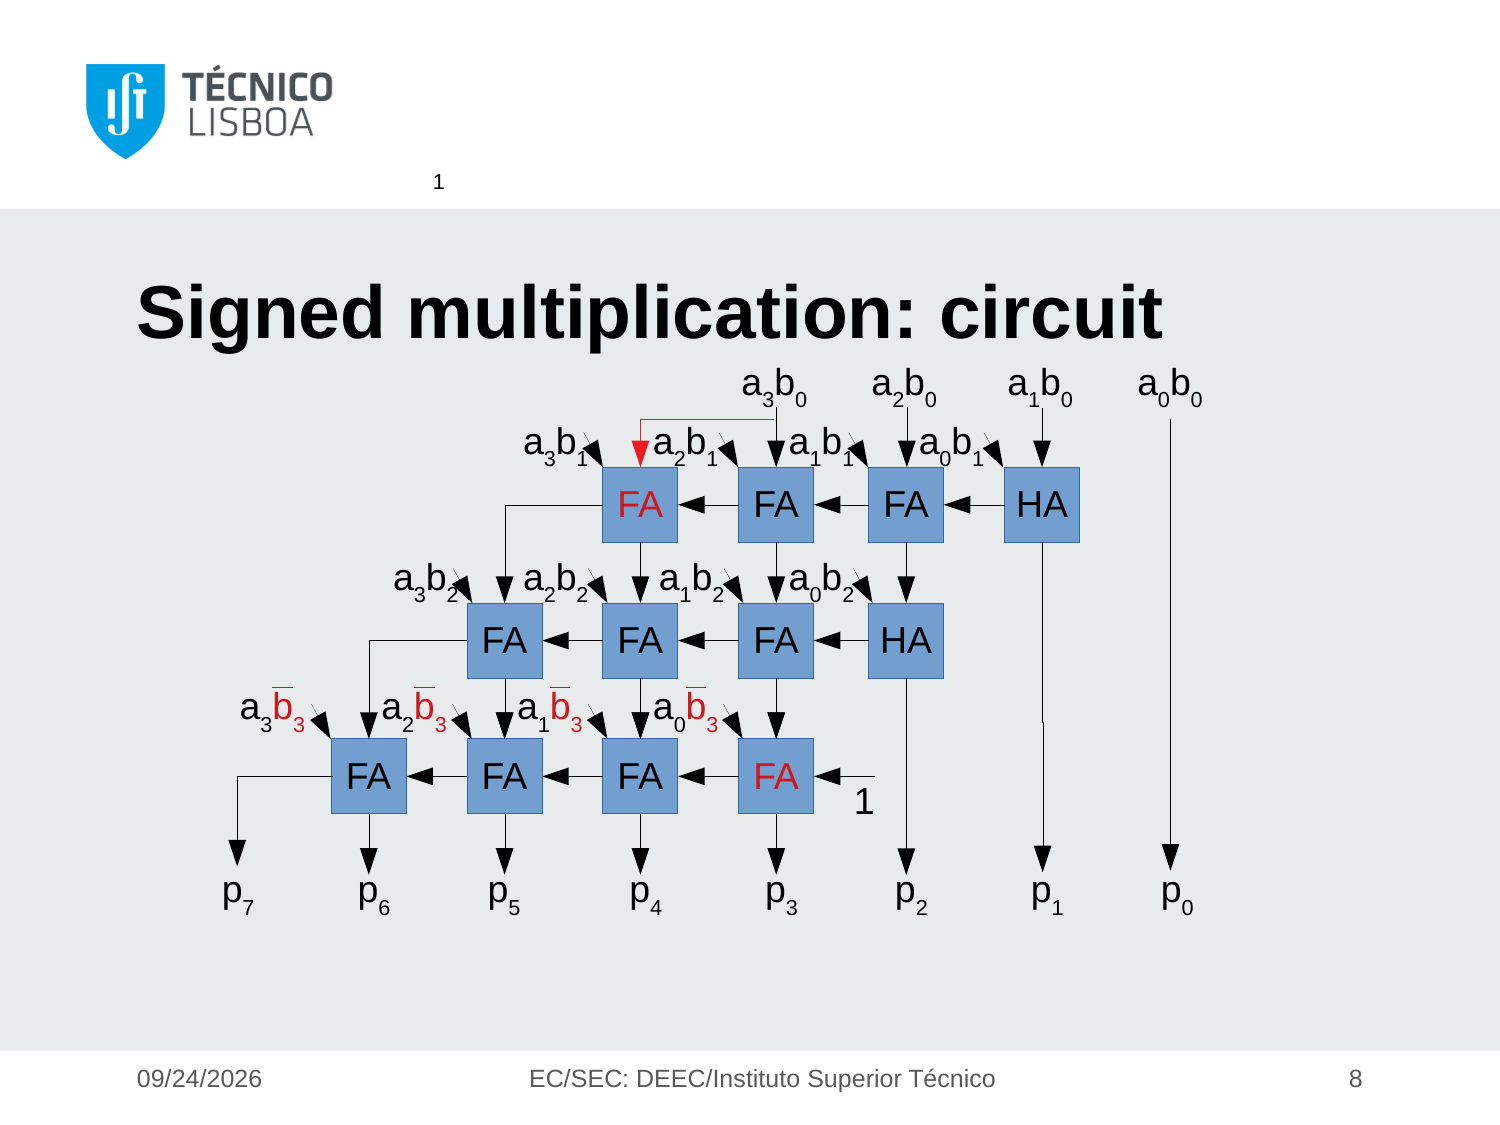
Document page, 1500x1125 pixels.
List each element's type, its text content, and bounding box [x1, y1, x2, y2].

text_box FA [602, 738, 678, 814]
picture [0, 0, 1500, 1125]
text_box p0 [1146, 861, 1209, 928]
text_box a2b1 [638, 412, 734, 479]
text_box a0b3 [638, 678, 734, 745]
text_box p7 [207, 861, 270, 928]
text_box FA [738, 467, 814, 543]
text_box FA [331, 738, 407, 814]
text_box p1 [1016, 861, 1079, 928]
text_box a3b1 [508, 412, 604, 479]
text_box a2b2 [508, 548, 604, 615]
text_box p3 [750, 861, 813, 928]
text_box a0b1 [903, 412, 1000, 479]
text_box HA [1004, 467, 1080, 543]
text_box FA [467, 603, 543, 679]
text_box a0b0 [1122, 353, 1218, 420]
text_box FA [602, 603, 678, 679]
text_box a3b3 [224, 678, 320, 745]
footer EC/SEC: DEEC/Instituto Superior Técnico [512, 1052, 1021, 1103]
text_box 1 [418, 136, 460, 202]
text_box a3b2 [378, 548, 474, 615]
text_box a1b3 [502, 678, 598, 745]
text_box p4 [614, 861, 677, 928]
text_box FA [467, 738, 543, 814]
text_box a2b0 [856, 353, 952, 420]
text_box FA [738, 738, 814, 814]
text_box FA [738, 603, 814, 679]
text_box a1b0 [992, 353, 1088, 420]
text_box a0b2 [774, 548, 870, 615]
text_box HA [868, 603, 944, 679]
slide_number <number> [1077, 1052, 1378, 1103]
text_box a3b0 [726, 353, 822, 419]
text_box a1b2 [644, 548, 740, 615]
text_box 1 [838, 772, 890, 830]
text_box a2b3 [366, 678, 462, 745]
text_box p5 [472, 861, 536, 928]
text_box p6 [342, 861, 406, 928]
slide_number 10/22/2018 [121, 1052, 425, 1103]
title Signed multiplication: circuit [121, 237, 1378, 381]
text_box a1b1 [774, 412, 870, 479]
text_box FA [868, 467, 944, 543]
text_box p2 [880, 861, 943, 928]
text_box FA [602, 467, 678, 543]
